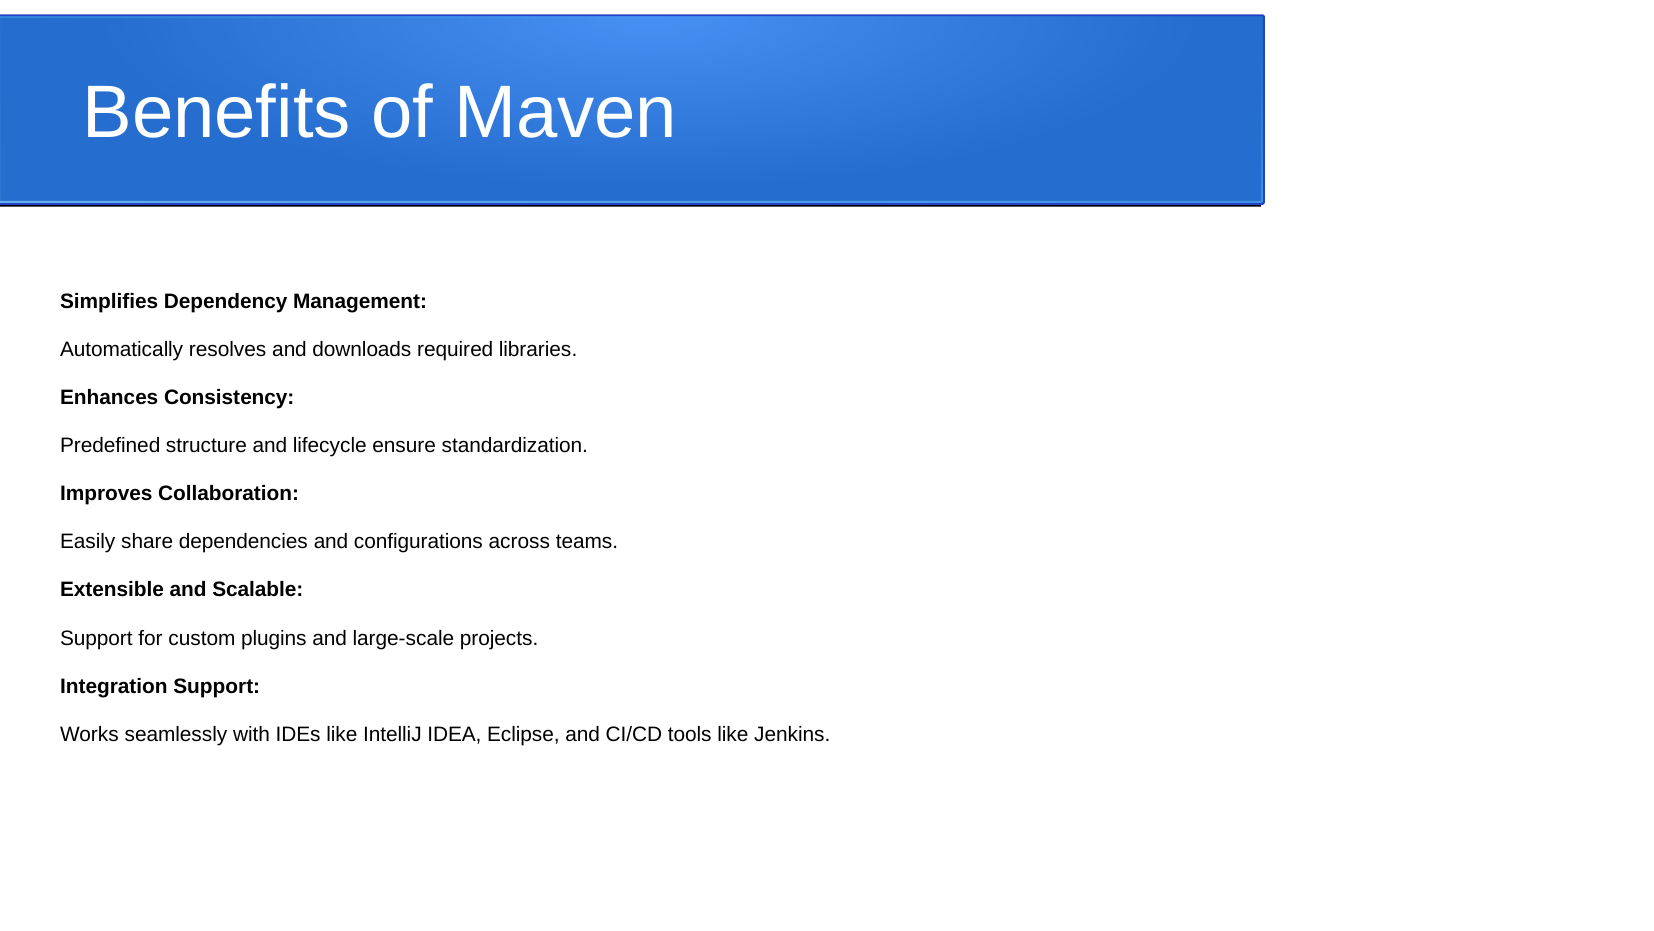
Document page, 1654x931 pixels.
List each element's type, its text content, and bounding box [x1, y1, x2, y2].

title Benefits of Maven [82, 35, 1235, 189]
text_box Simplifies Dependency Management: Automatically resolves and downloads required libraries. Enhances Consistency: Predefined structure and lifecycle ensure standardization. Improves Collaboration: Easily share dependencies and configurations across teams. Extensible and Scalable: Support for custom plugins and large-scale projects. Integration Support: Works seamlessly with IDEs like IntelliJ IDEA, Eclipse, and CI/CD tools like Jenkins. [45, 282, 1216, 871]
